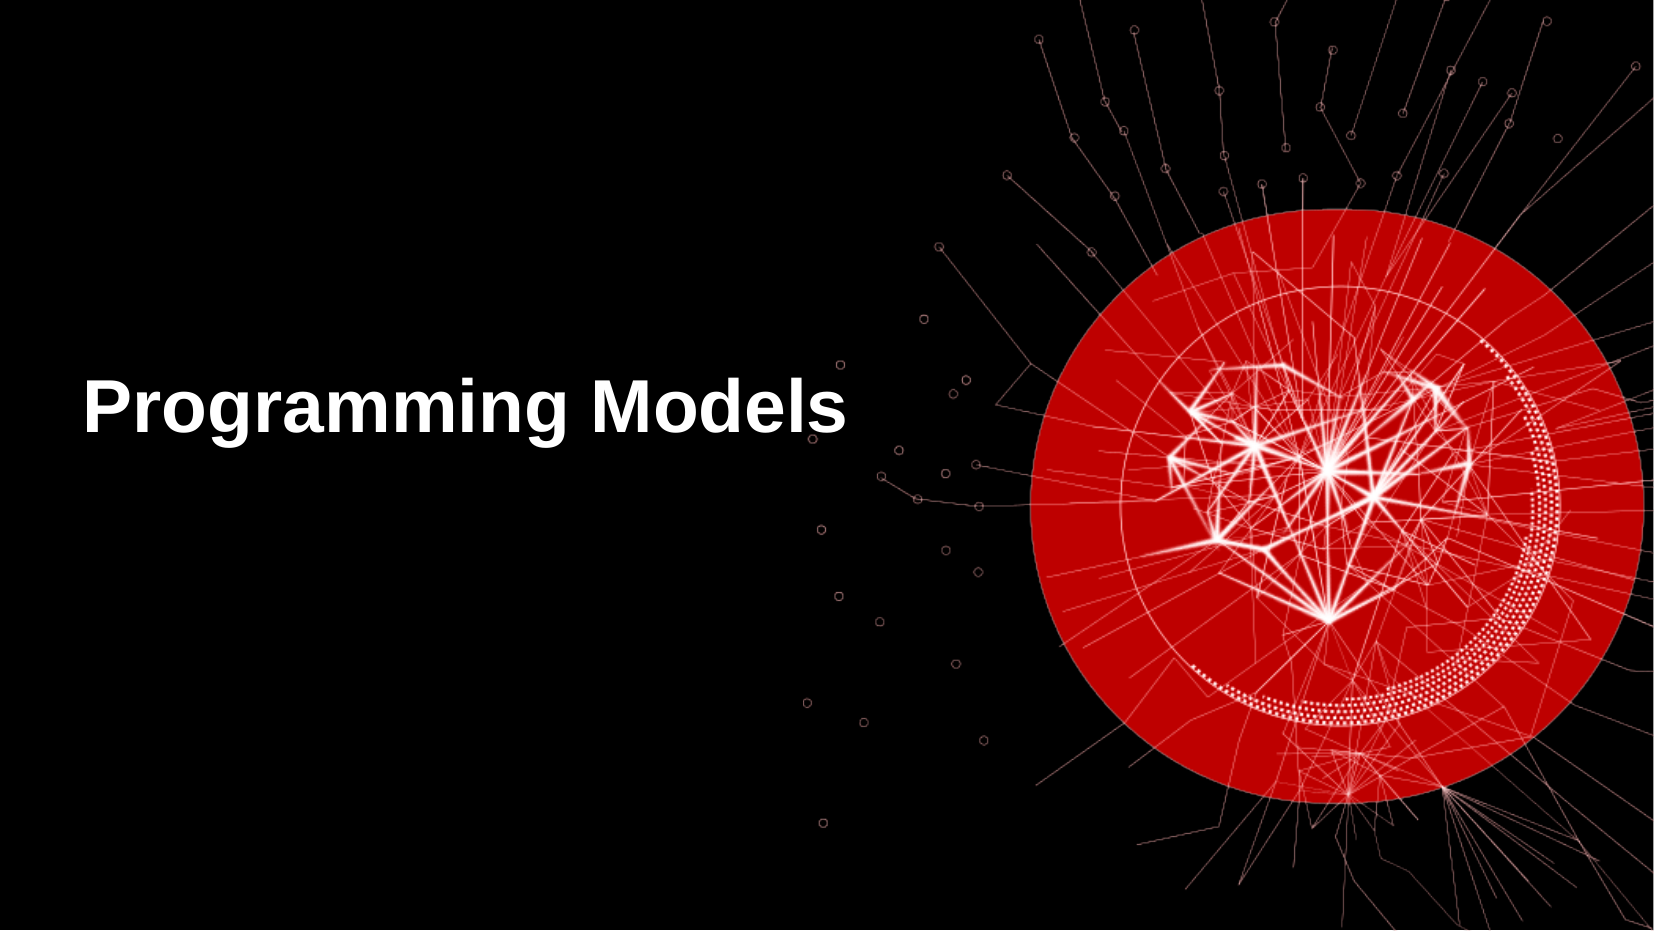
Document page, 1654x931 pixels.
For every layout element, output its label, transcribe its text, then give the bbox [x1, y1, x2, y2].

title Programming Models [82, 328, 1571, 485]
picture [803, 0, 1654, 931]
